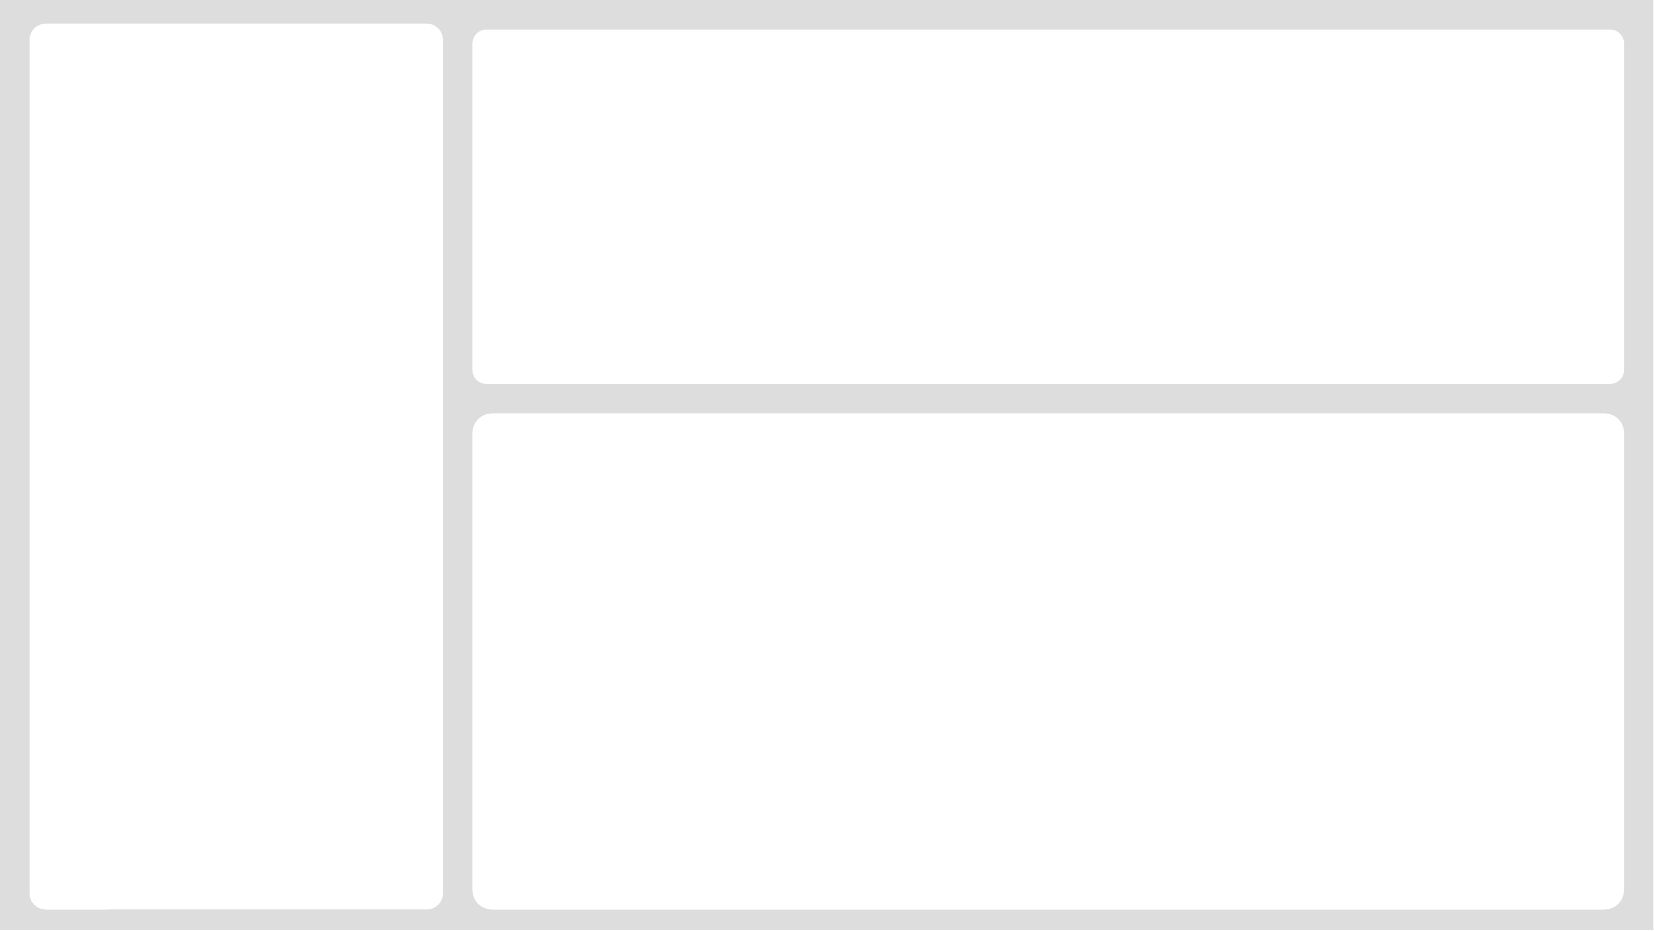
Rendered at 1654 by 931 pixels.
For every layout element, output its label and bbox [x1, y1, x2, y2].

text_box [29, 23, 443, 910]
text_box [472, 29, 1625, 384]
text_box [472, 413, 1625, 910]
